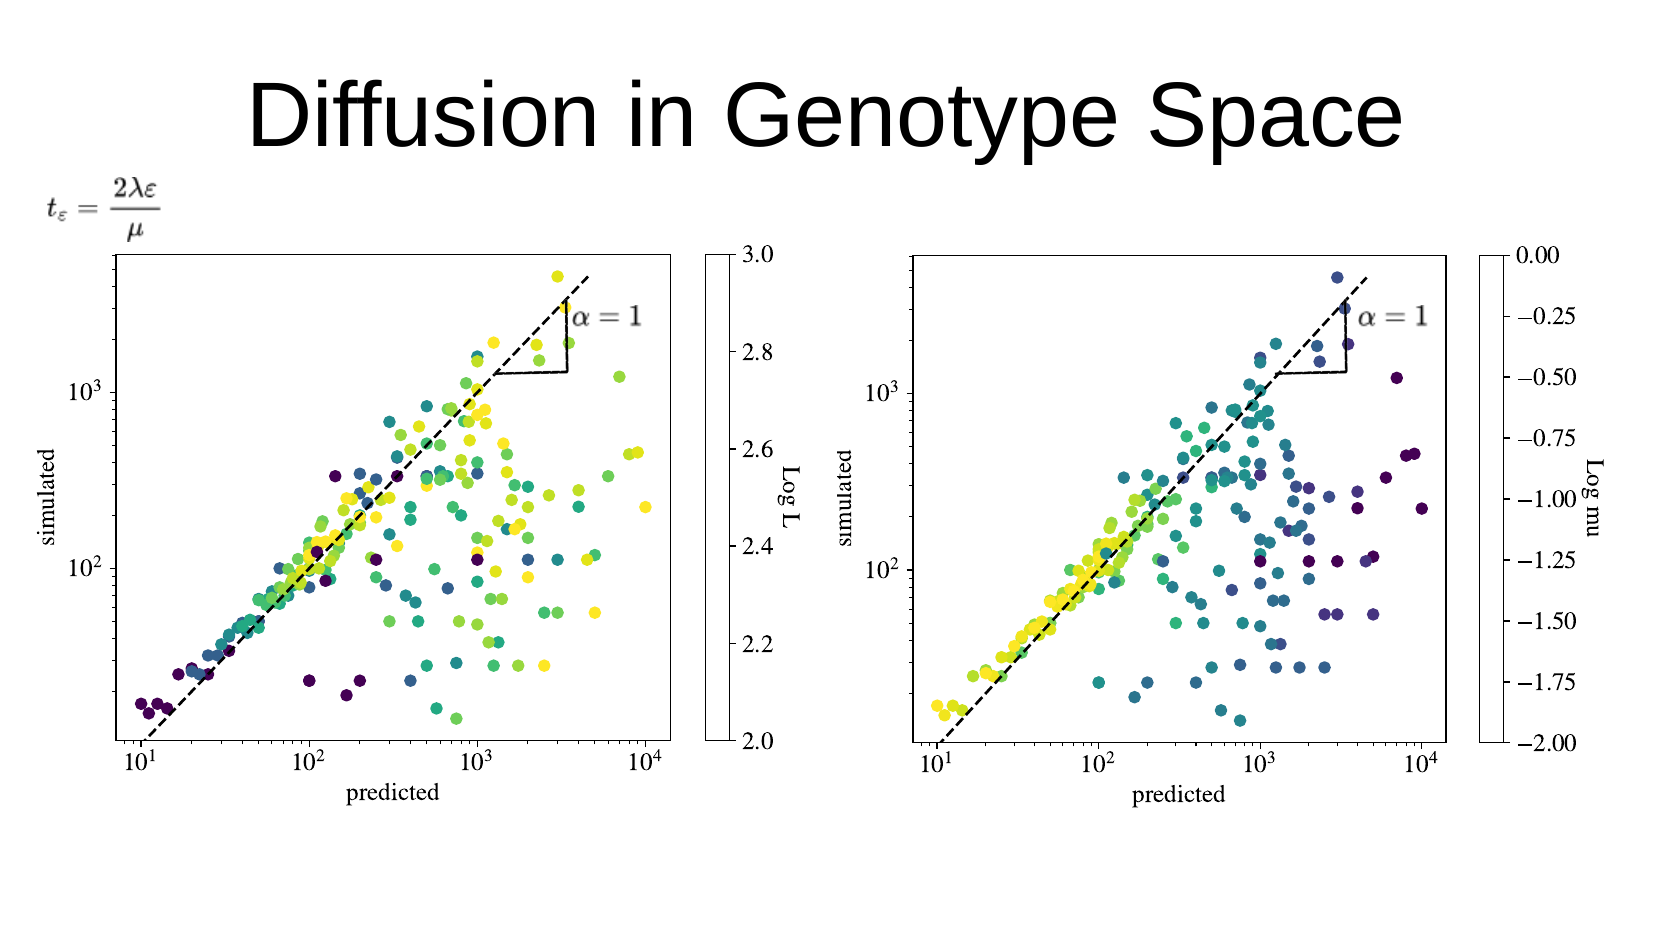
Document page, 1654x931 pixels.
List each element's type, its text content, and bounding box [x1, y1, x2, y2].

picture [10, 177, 1636, 840]
title Diffusion in Genotype Space [82, 37, 1571, 193]
